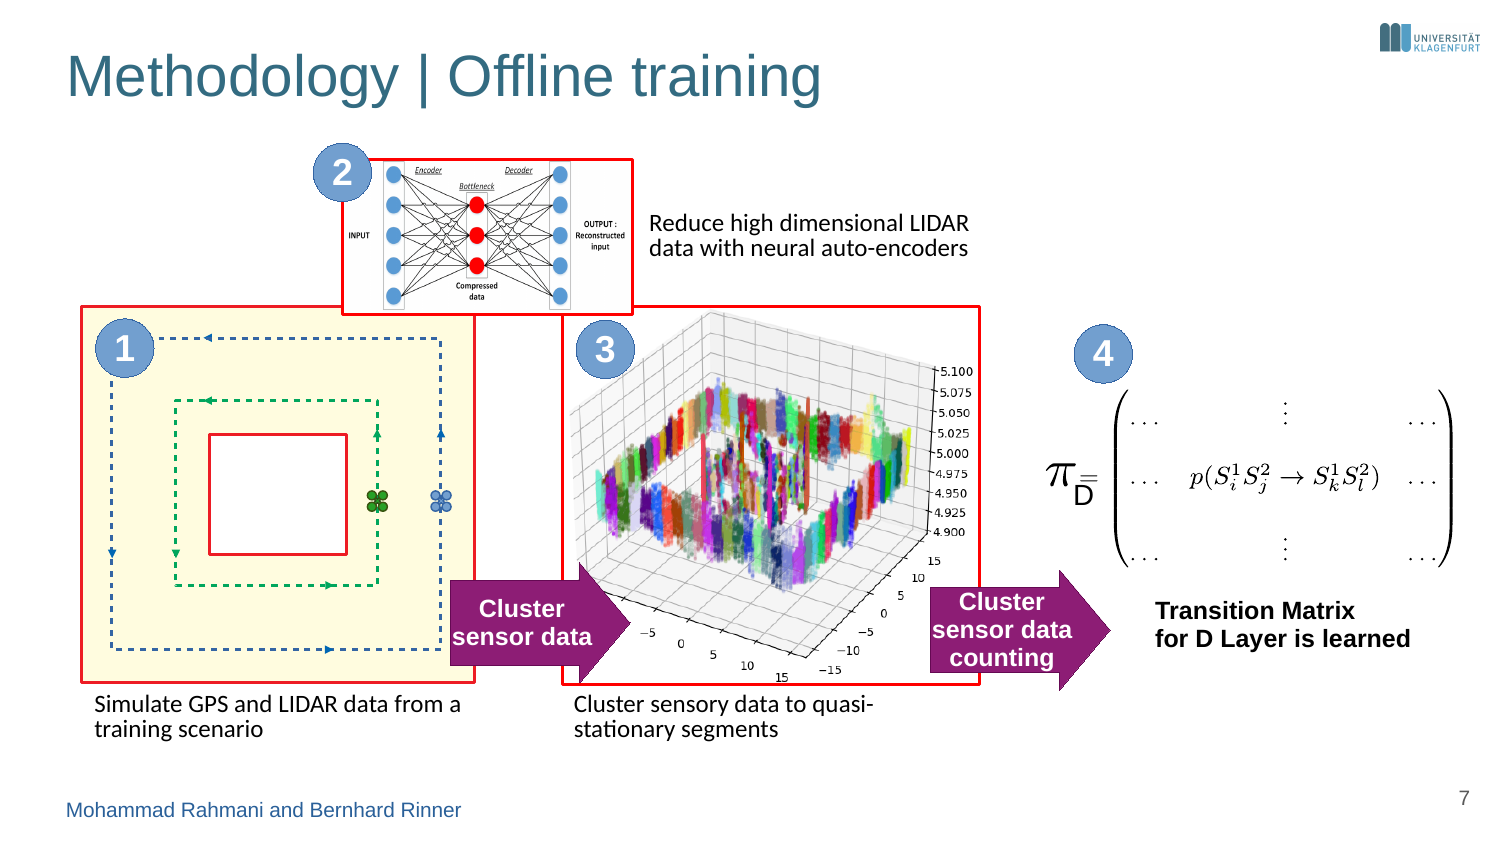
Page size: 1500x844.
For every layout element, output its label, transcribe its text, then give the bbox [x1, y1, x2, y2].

text_box 1 [95, 318, 155, 378]
text_box D [1058, 471, 1122, 528]
text_box [1230, 482, 1236, 491]
text_box Simulate GPS and LIDAR data from a training scenario [79, 686, 501, 836]
picture [344, 160, 631, 313]
title Methodology | Offline training [51, 23, 1449, 118]
picture [1449, 23, 1480, 52]
text_box Cluster sensor data counting [930, 570, 1111, 691]
picture [563, 313, 979, 683]
text_box Reduce high dimensional LIDAR data with neural auto-encoders [634, 205, 1347, 313]
text_box Cluster sensory data to quasi-stationary segments [559, 686, 980, 766]
text_box [1243, 466, 1260, 485]
text_box [1261, 463, 1270, 475]
text_box [1189, 472, 1203, 489]
text_box [1358, 478, 1363, 492]
text_box 2 [313, 143, 372, 202]
text_box [1214, 466, 1231, 485]
text_box [1329, 478, 1339, 492]
text_box [1113, 528, 1129, 568]
text_box [1313, 466, 1330, 485]
text_box [1232, 463, 1240, 475]
text_box Transition Matrix for D Layer is learned [1140, 589, 1486, 661]
text_box [1280, 471, 1304, 485]
text_box [1045, 463, 1076, 487]
text_box [1360, 463, 1369, 475]
text_box [1342, 466, 1359, 485]
text_box [1113, 389, 1129, 471]
text_box [1205, 465, 1212, 491]
text_box Cluster sensor data [450, 562, 631, 683]
text_box 3 [576, 320, 635, 379]
text_box <number> [1395, 765, 1486, 830]
text_box [1258, 482, 1266, 494]
text_box [1372, 465, 1379, 491]
text_box [1438, 389, 1453, 568]
text_box [81, 306, 475, 683]
text_box 4 [1074, 324, 1133, 384]
text_box [1331, 463, 1339, 475]
picture [563, 666, 579, 683]
